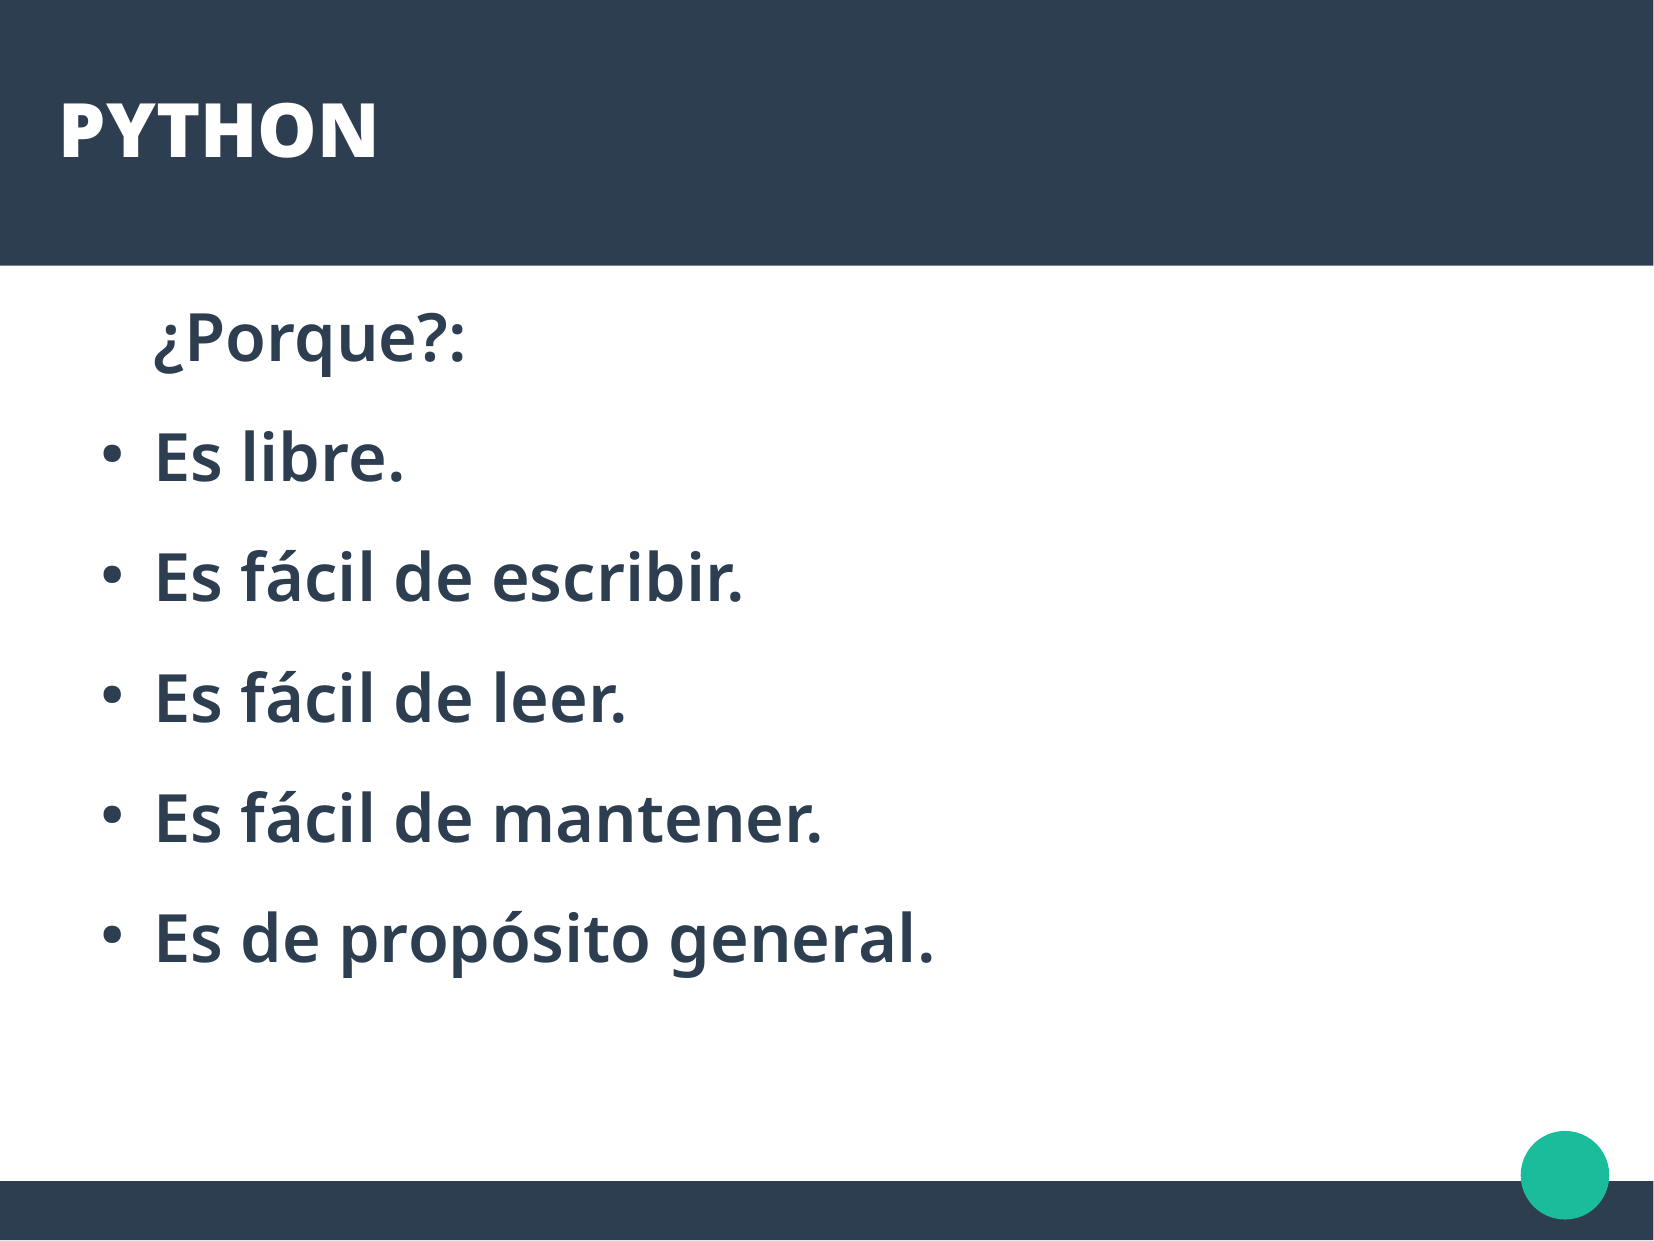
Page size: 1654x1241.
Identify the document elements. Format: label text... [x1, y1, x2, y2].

title PYTHON [59, 49, 1595, 207]
list ¿Porque?: Es libre. Es fácil de escribir. Es fácil de leer. Es fácil de mantener. Es de propósito general. [82, 290, 1571, 1010]
